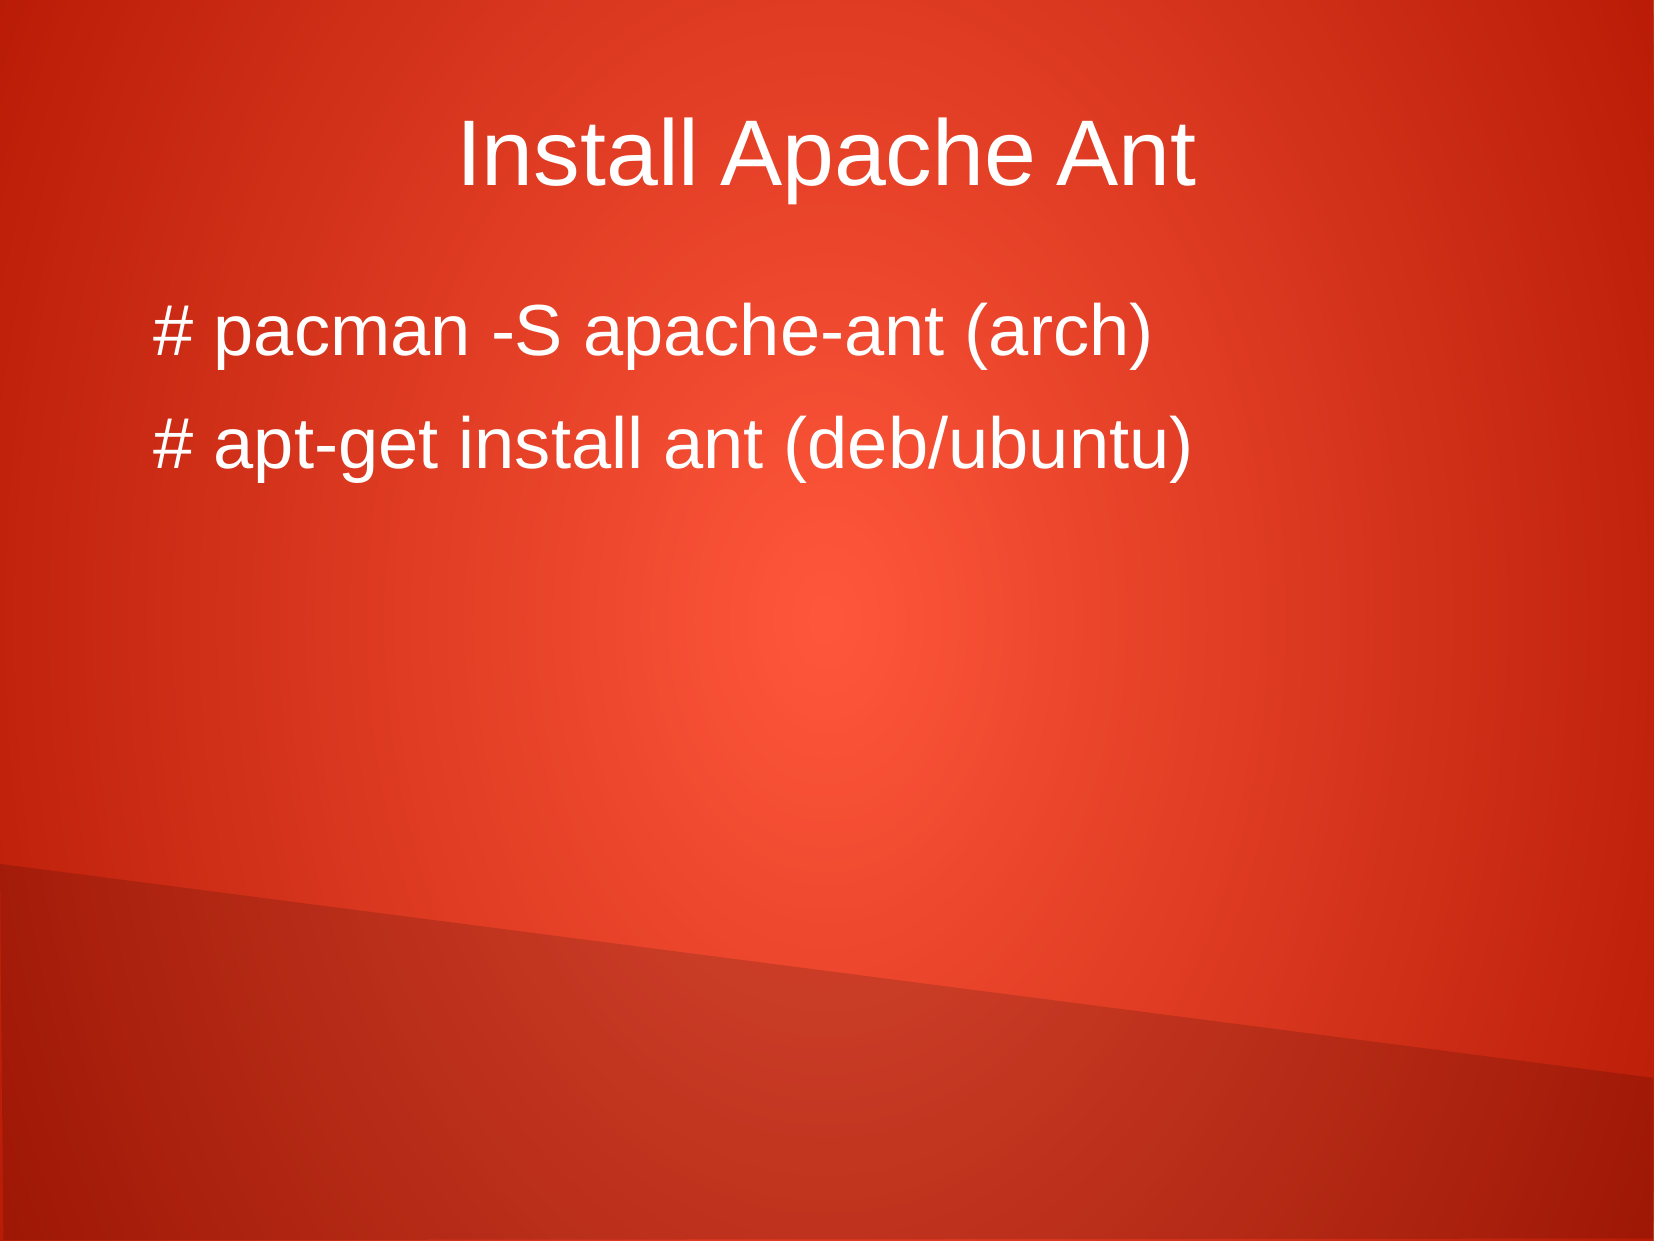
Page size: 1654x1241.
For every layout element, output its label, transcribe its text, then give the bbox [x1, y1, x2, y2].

list # pacman -S apache-ant (arch) # apt-get install ant (deb/ubuntu) [82, 290, 1571, 1010]
title Install Apache Ant [82, 49, 1571, 257]
